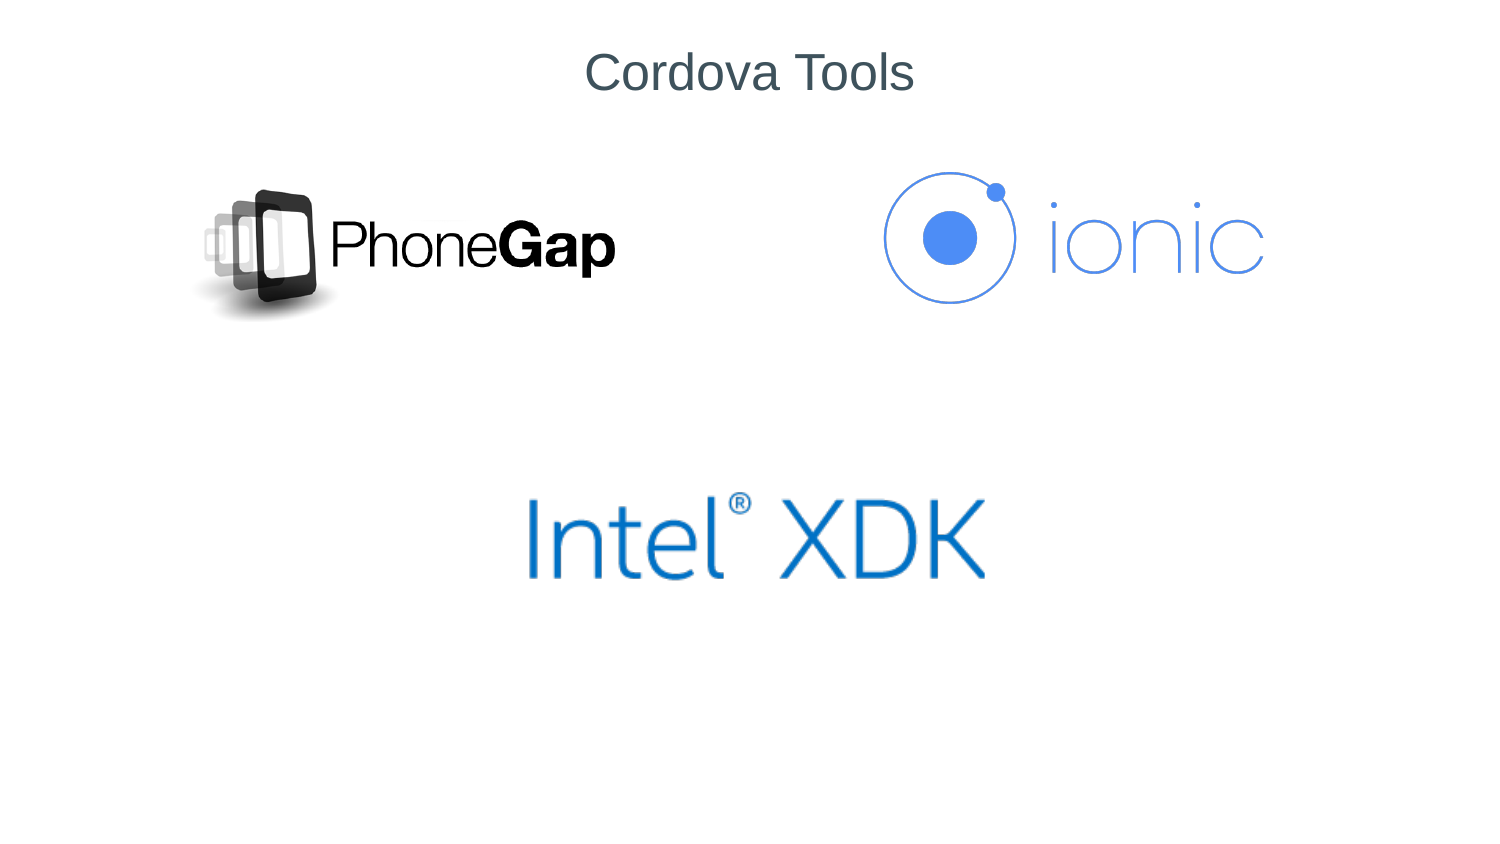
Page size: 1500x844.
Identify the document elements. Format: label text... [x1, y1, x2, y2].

picture [190, 189, 615, 322]
picture [515, 339, 985, 742]
picture [883, 172, 1264, 304]
text_box Cordova Tools [257, 23, 1243, 144]
